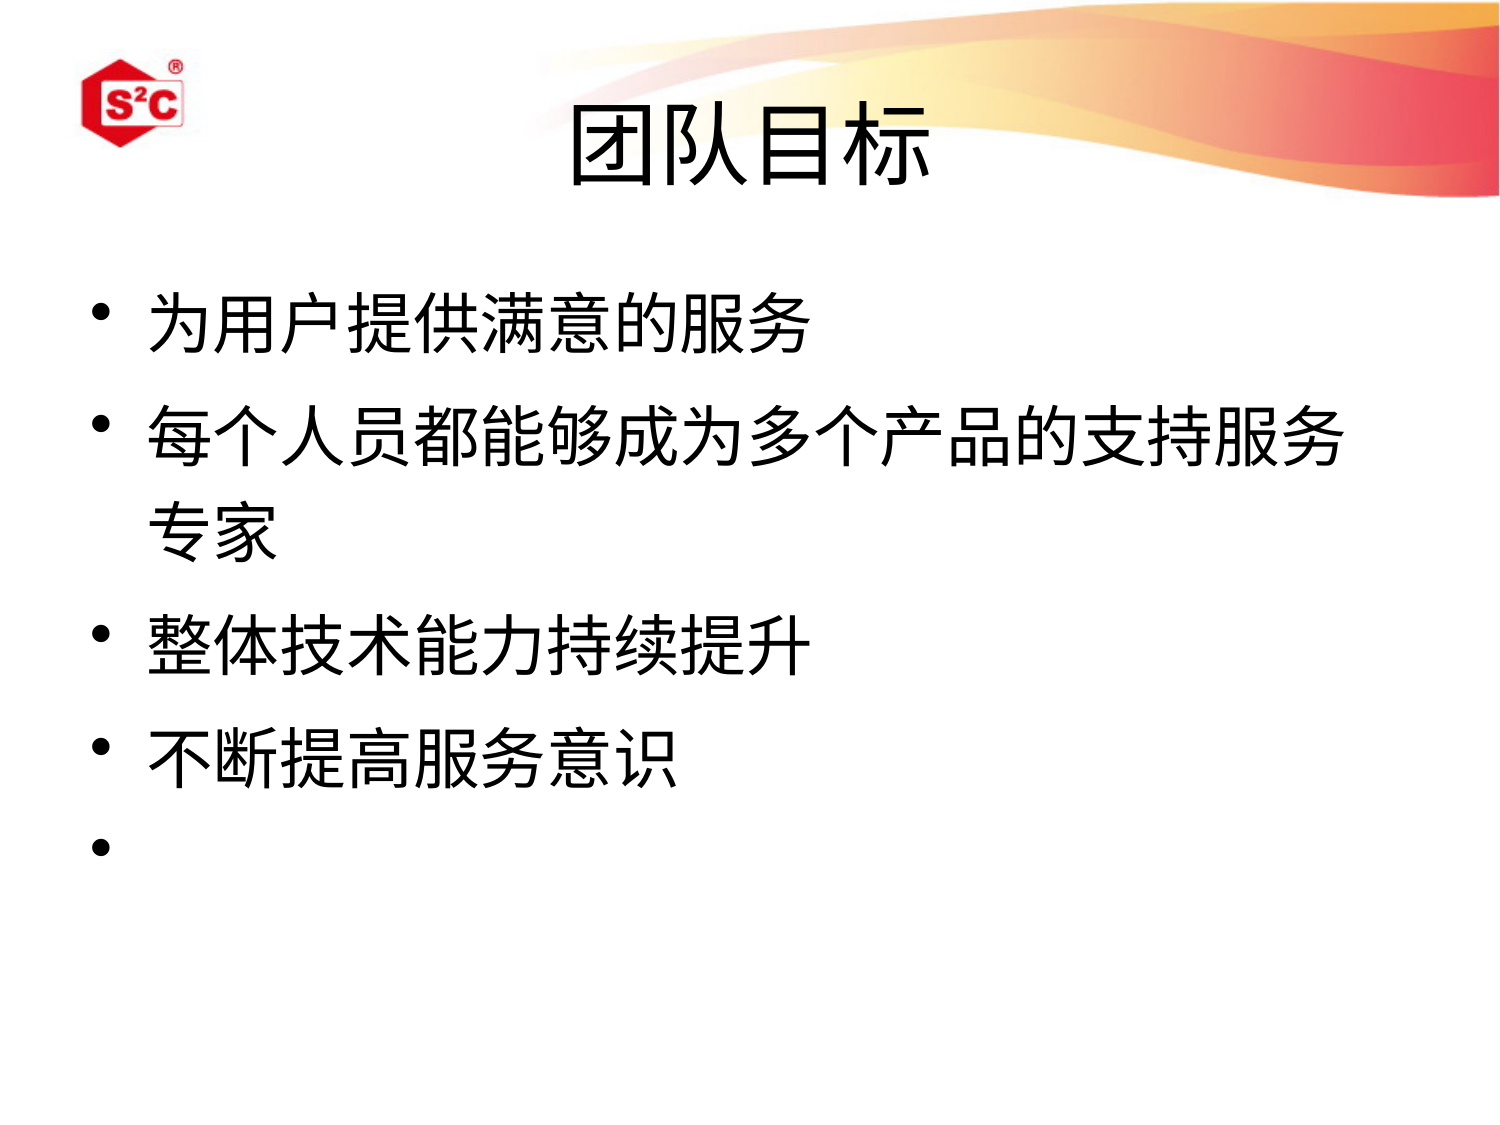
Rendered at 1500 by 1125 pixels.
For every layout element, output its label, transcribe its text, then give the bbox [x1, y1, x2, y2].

list 为用户提供满意的服务 每个人员都能够成为多个产品的支持服务专家 整体技术能力持续提升 不断提高服务意识 [75, 263, 1425, 1006]
title 团队目标 [75, 44, 1425, 233]
picture [0, 0, 1500, 1125]
